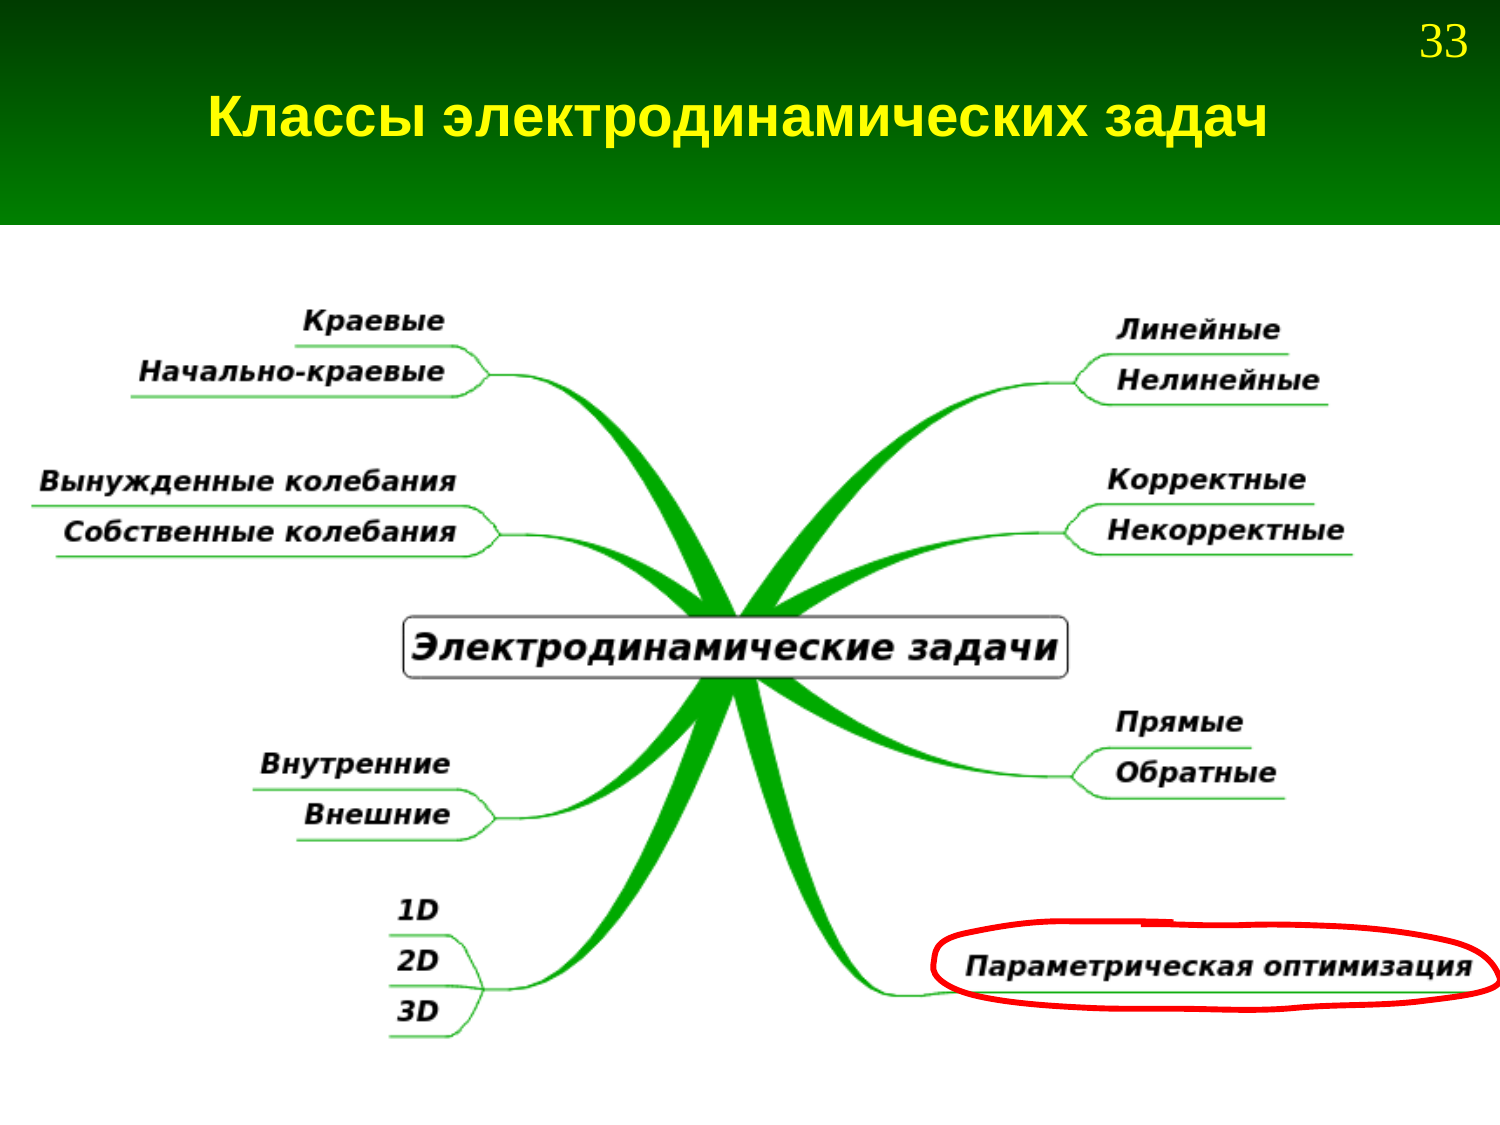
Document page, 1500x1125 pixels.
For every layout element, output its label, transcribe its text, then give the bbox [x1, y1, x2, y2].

title Классы электродинамических задач [88, 18, 1389, 207]
picture [937, 925, 1489, 1006]
picture [23, 289, 1489, 1046]
